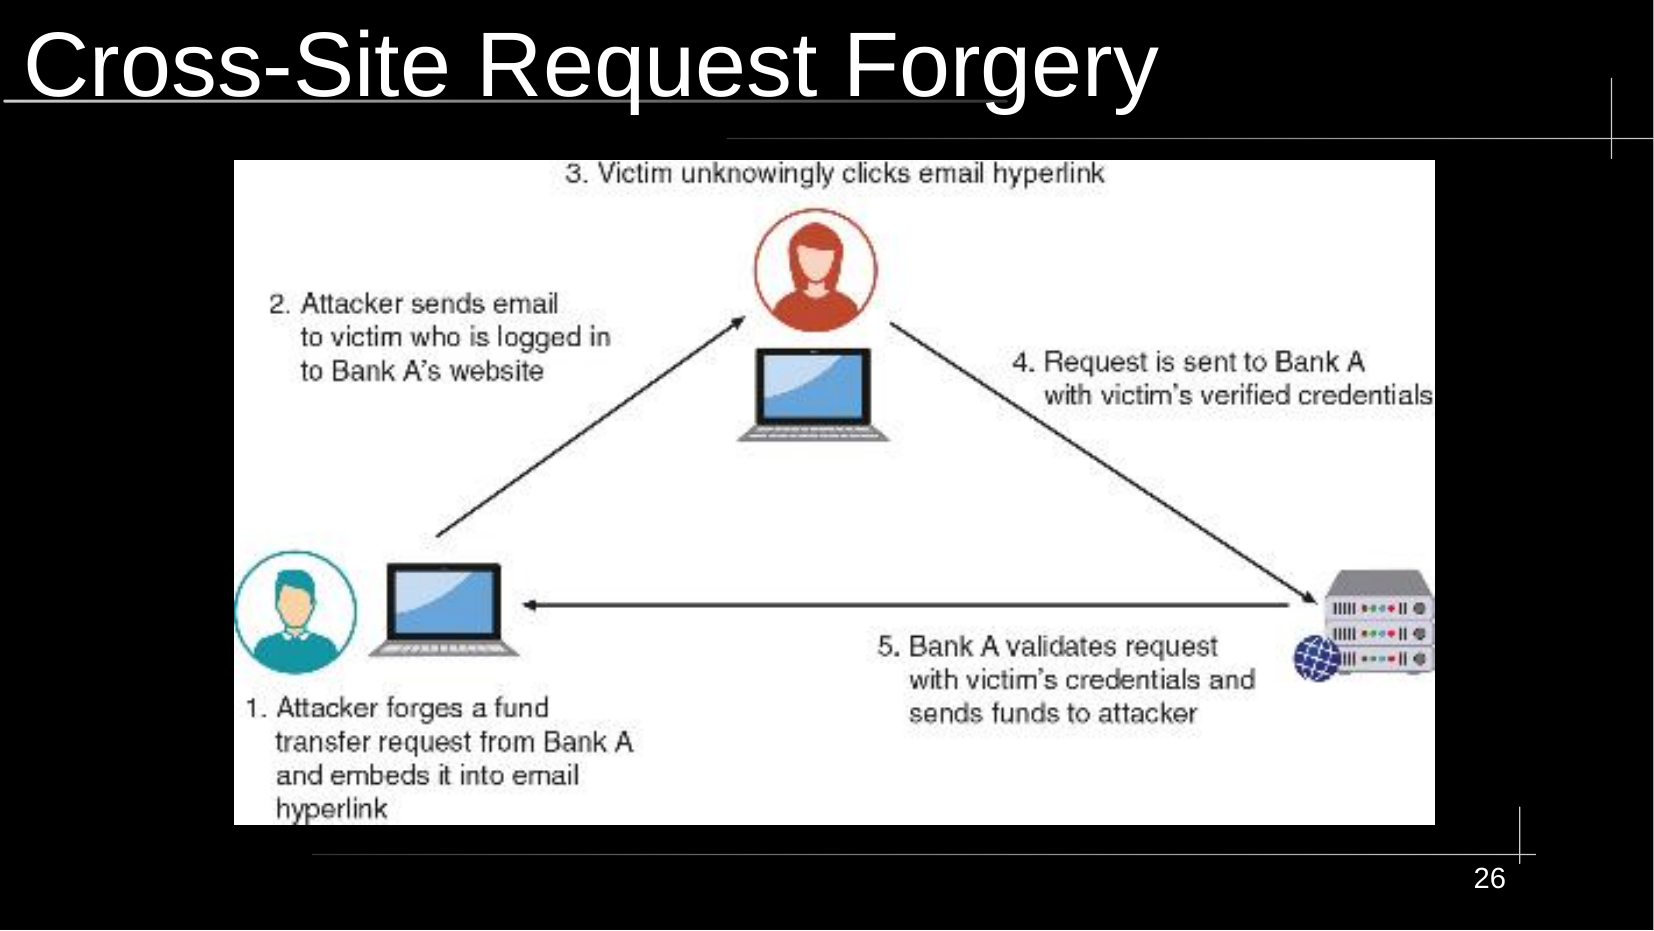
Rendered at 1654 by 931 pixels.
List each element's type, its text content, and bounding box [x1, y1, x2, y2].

title Cross-Site Request Forgery [23, 11, 1589, 119]
picture [234, 160, 1435, 825]
